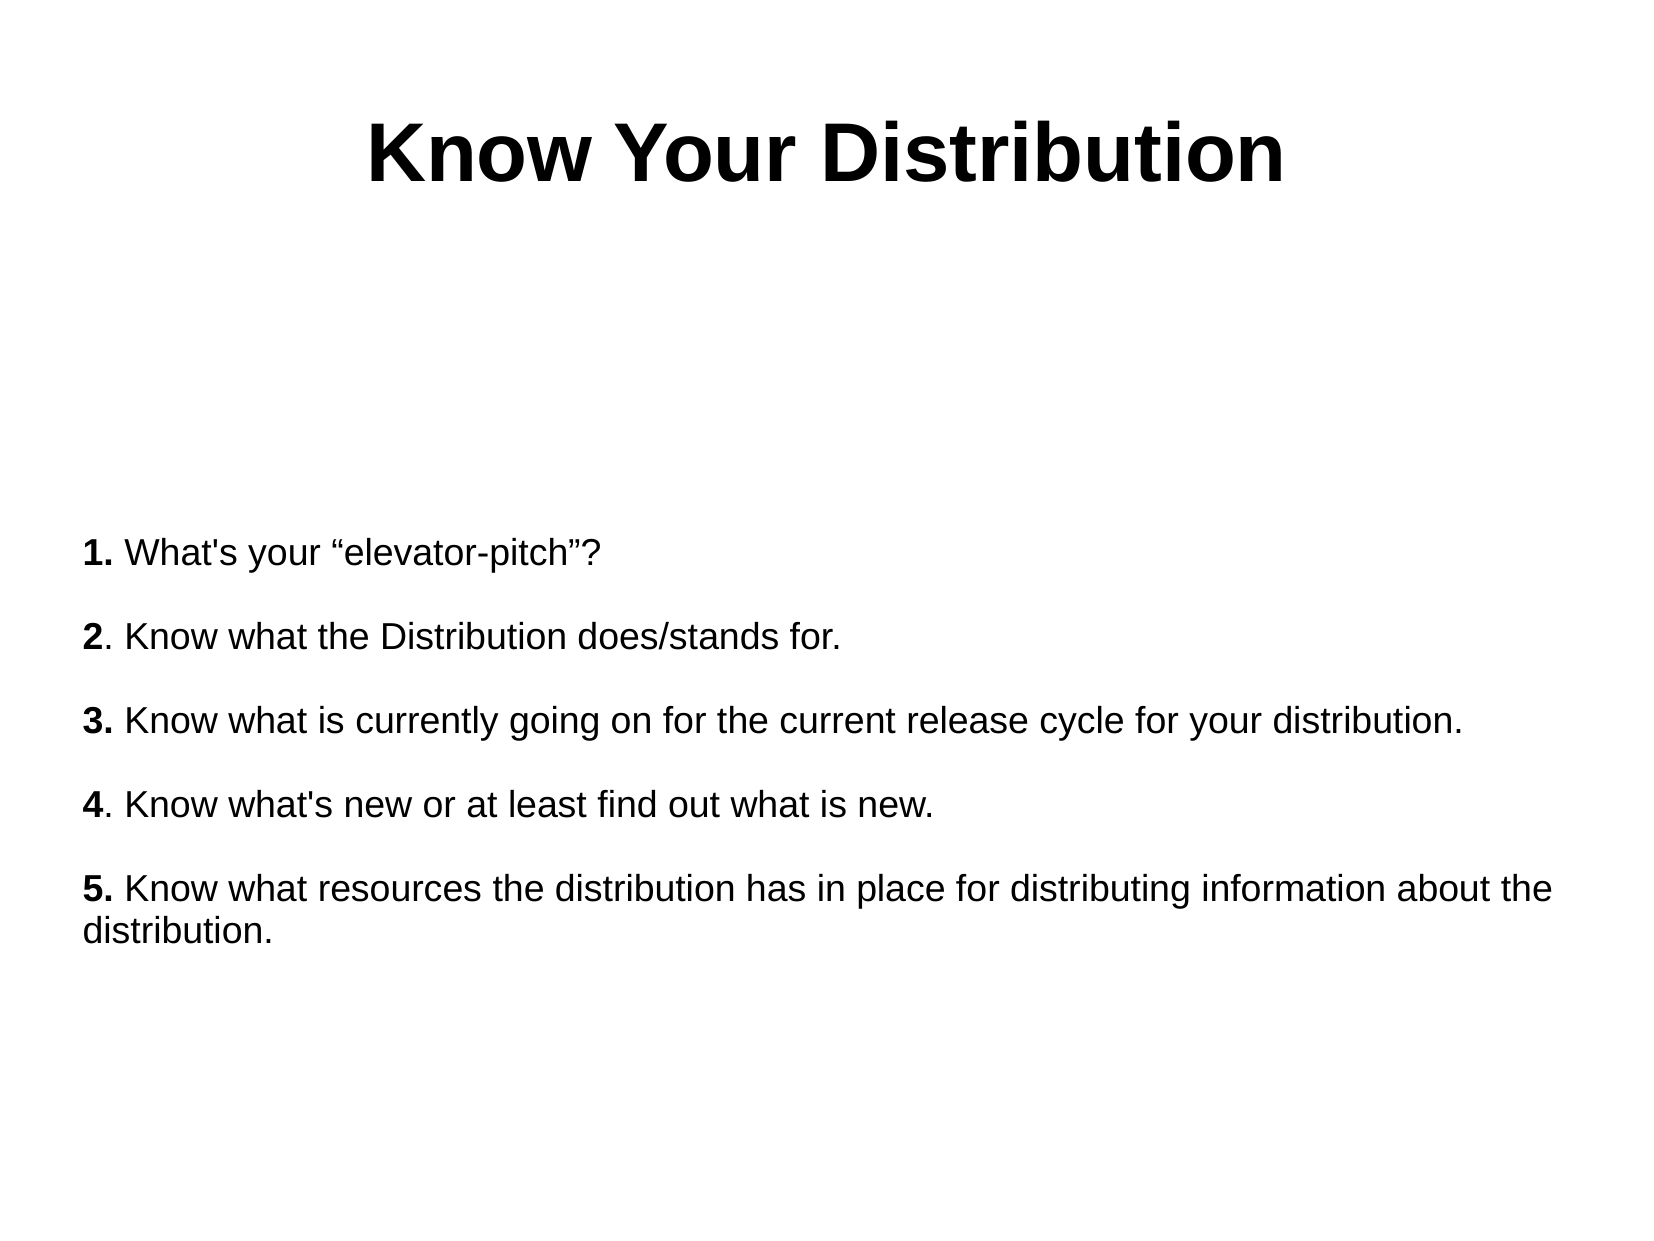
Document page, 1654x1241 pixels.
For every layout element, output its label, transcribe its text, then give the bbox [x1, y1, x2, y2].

title Know Your Distribution [82, 56, 1571, 250]
subtitle 1. What's your “elevator-pitch”? 2. Know what the Distribution does/stands for. 3. Know what is currently going on for the current release cycle for your distribution. 4. Know what's new or at least find out what is new. 5. Know what resources the distribution has in place for distributing information about the distribution. [82, 290, 1571, 1109]
